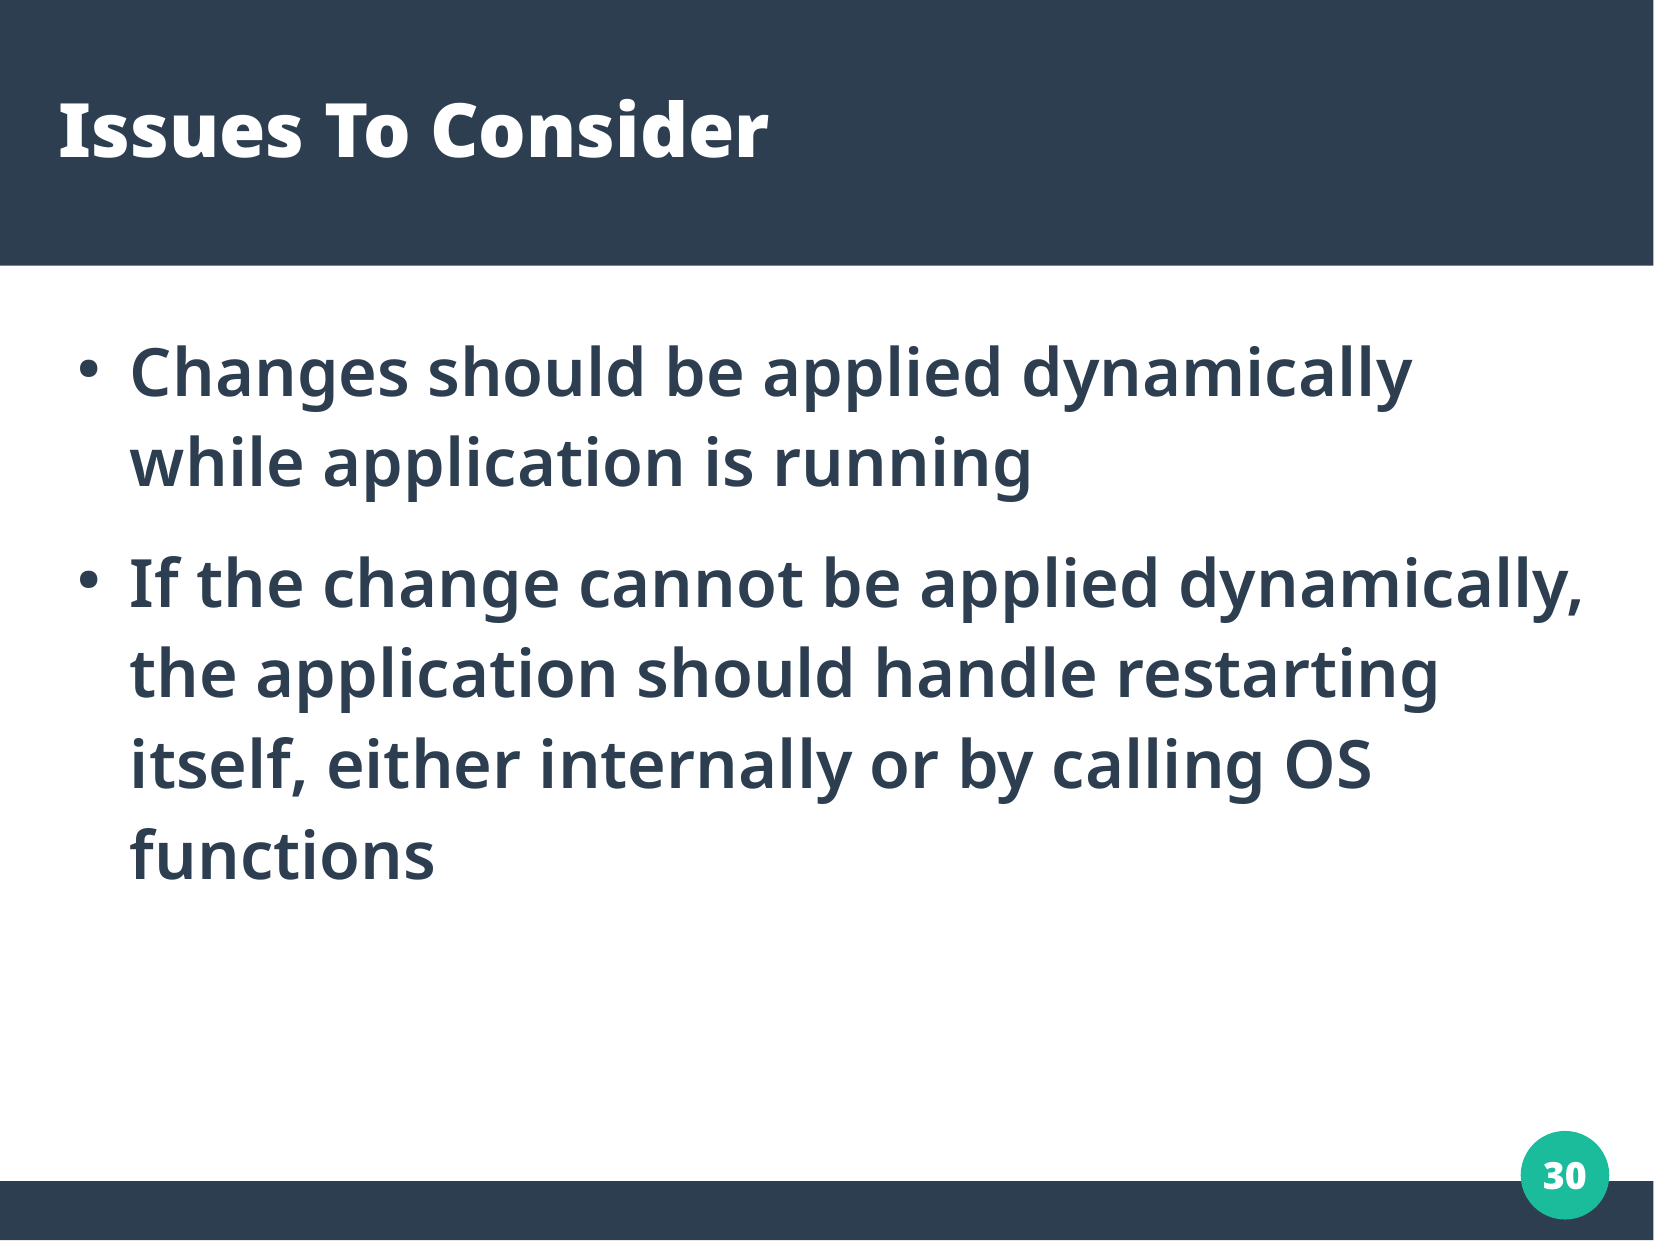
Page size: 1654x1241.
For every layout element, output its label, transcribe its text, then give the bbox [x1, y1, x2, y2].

list Changes should be applied dynamically while application is running If the change cannot be applied dynamically, the application should handle restarting itself, either internally or by calling OS functions [59, 324, 1595, 1152]
title Issues To Consider [59, 49, 1595, 207]
